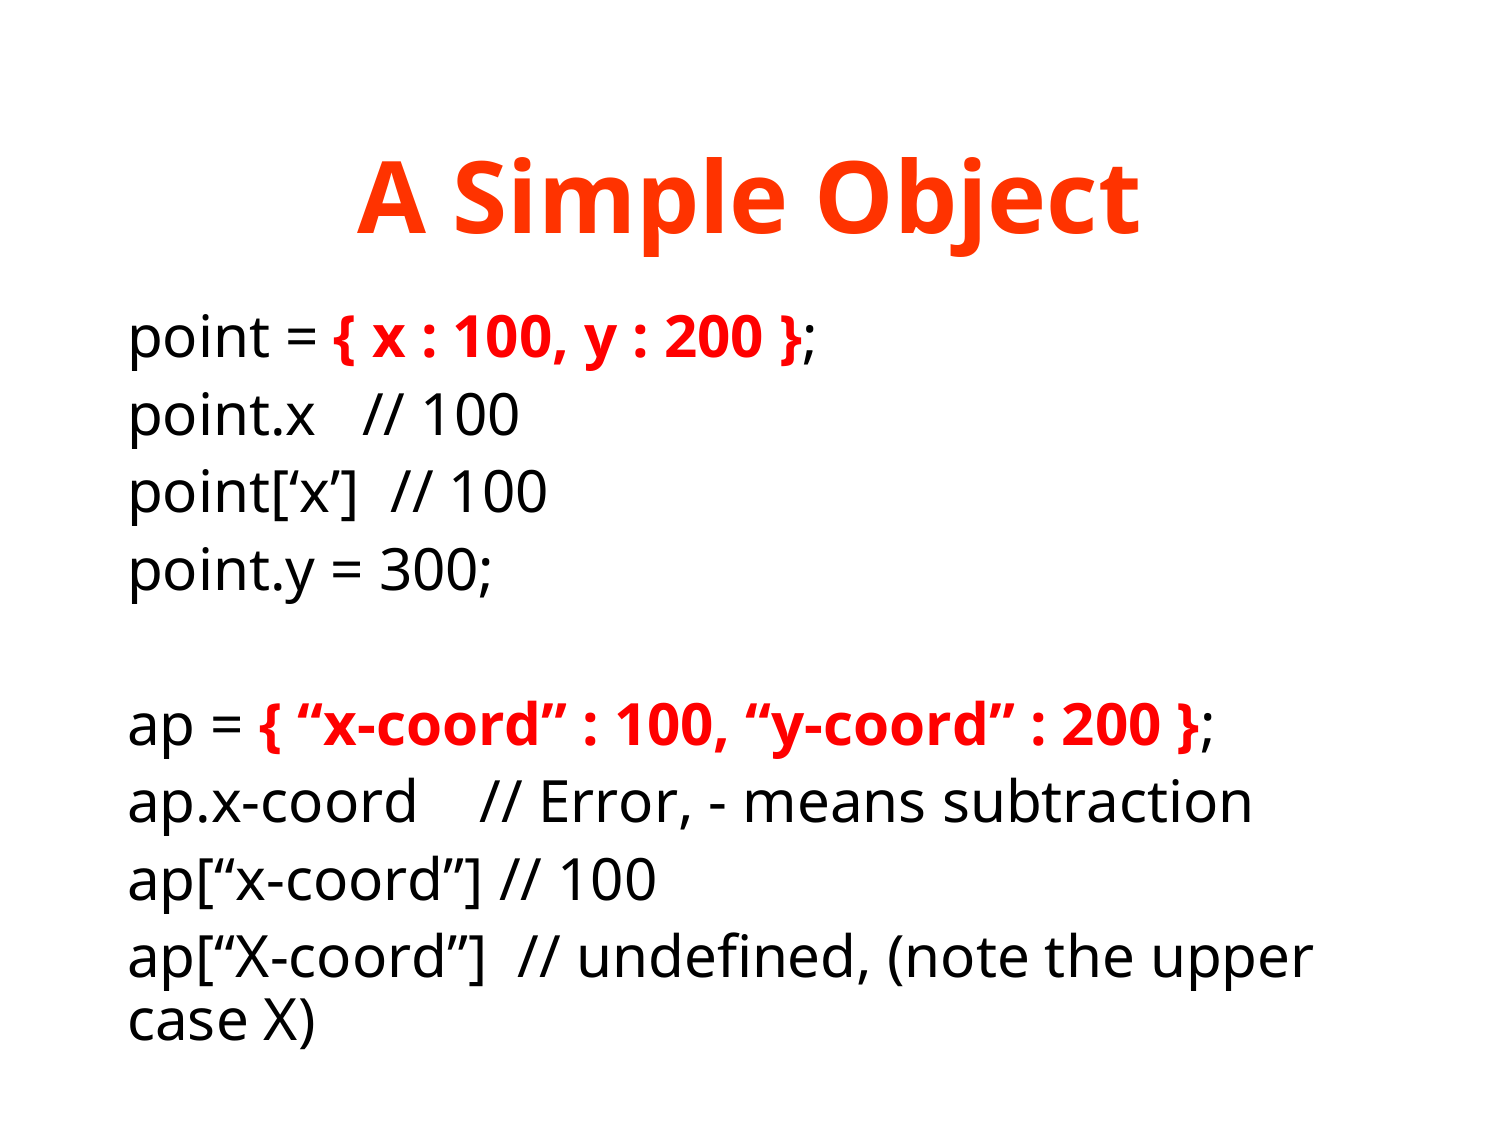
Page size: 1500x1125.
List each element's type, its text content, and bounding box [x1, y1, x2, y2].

title A Simple Object [112, 99, 1388, 288]
list point = { x : 100, y : 200 }; point.x // 100 point[‘x’] // 100 point.y = 300; ap = { “x-coord” : 100, “y-coord” : 200 }; ap.x-coord // Error, - means subtraction ap[“x-coord”] // 100 ap[“X-coord”] // undefined, (note the upper case X) [112, 299, 1388, 1062]
